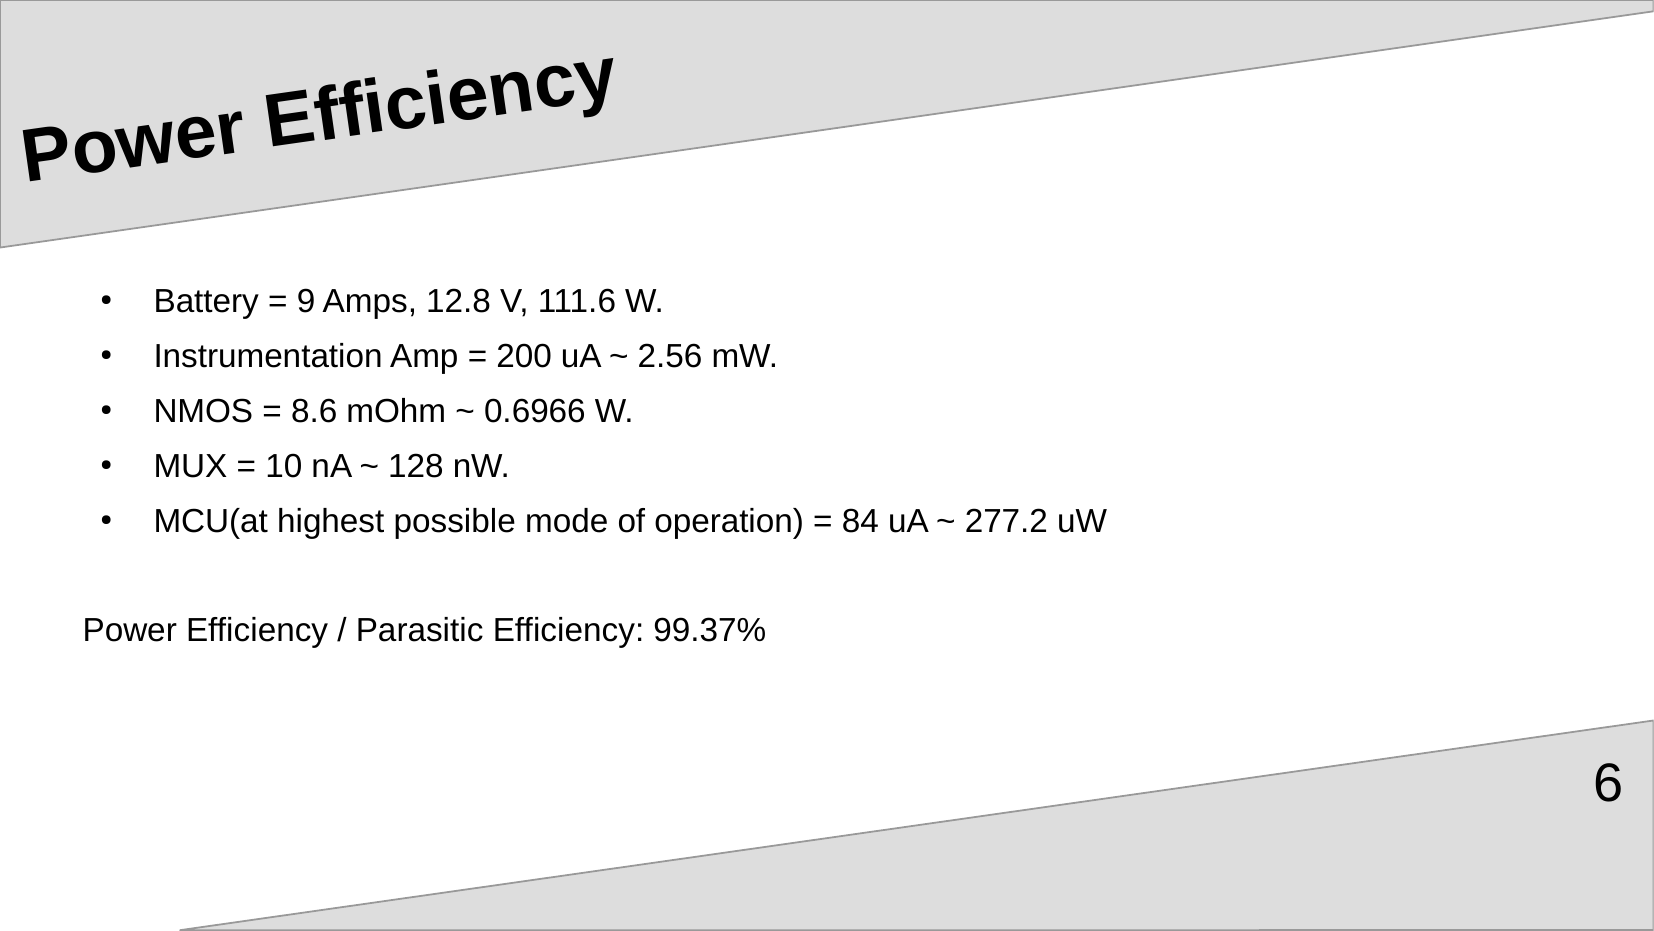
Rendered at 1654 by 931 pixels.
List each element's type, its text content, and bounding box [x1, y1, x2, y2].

title Power Efficiency [11, 0, 1495, 235]
list Battery = 9 Amps, 12.8 V, 111.6 W. Instrumentation Amp = 200 uA ~ 2.56 mW. NMOS = 8.6 mOhm ~ 0.6966 W. MUX = 10 nA ~ 128 nW. MCU(at highest possible mode of operation) = 84 uA ~ 277.2 uW Power Efficiency / Parasitic Efficiency: 99.37% [82, 282, 1571, 823]
